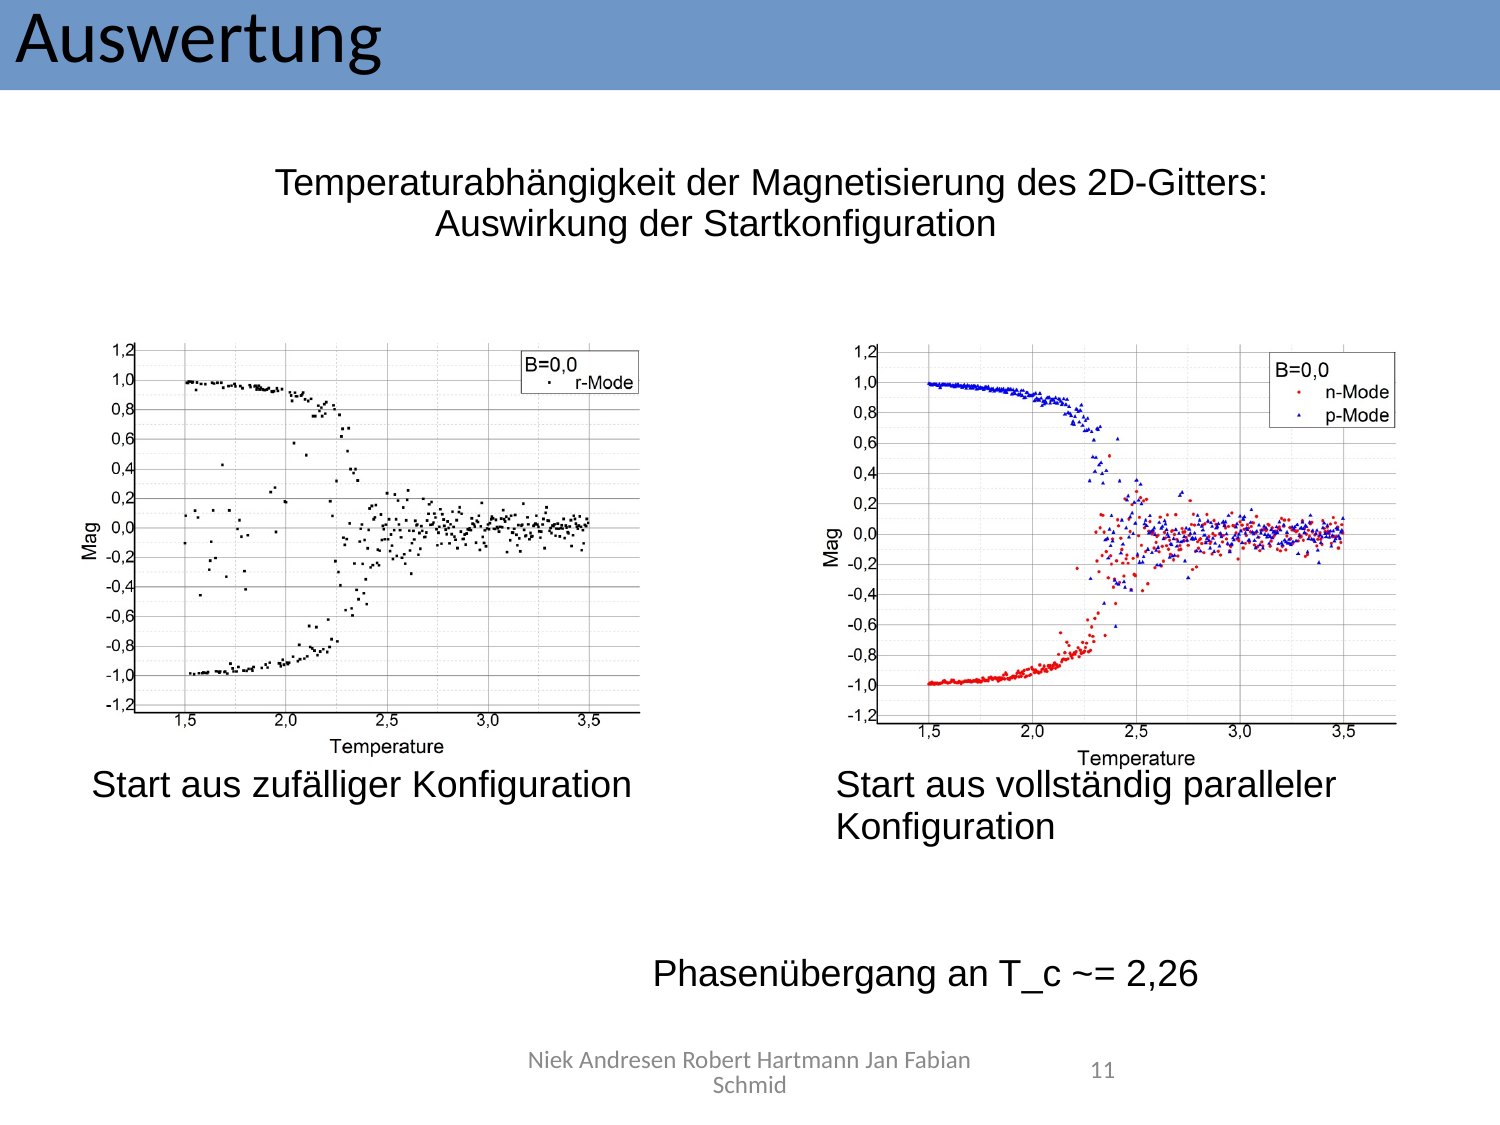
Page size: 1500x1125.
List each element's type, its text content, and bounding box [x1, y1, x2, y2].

text_box Temperaturabhängigkeit der Magnetisierung des 2D-Gitters: Auswirkung der Startkonfiguration [259, 153, 1284, 253]
text_box [1074, 1042, 1426, 1103]
text_box Start aus zufälliger Konfiguration [76, 755, 691, 821]
text_box Niek Andresen Robert Hartmann Jan Fabian Schmid [512, 1042, 988, 1103]
text_box Phasenübergang an T_c ~= 2,26 [637, 944, 1214, 1002]
text_box Auswertung [0, 0, 1500, 91]
picture [2, 284, 1500, 811]
text_box Start aus vollständig paralleler Konfiguration [820, 755, 1436, 821]
